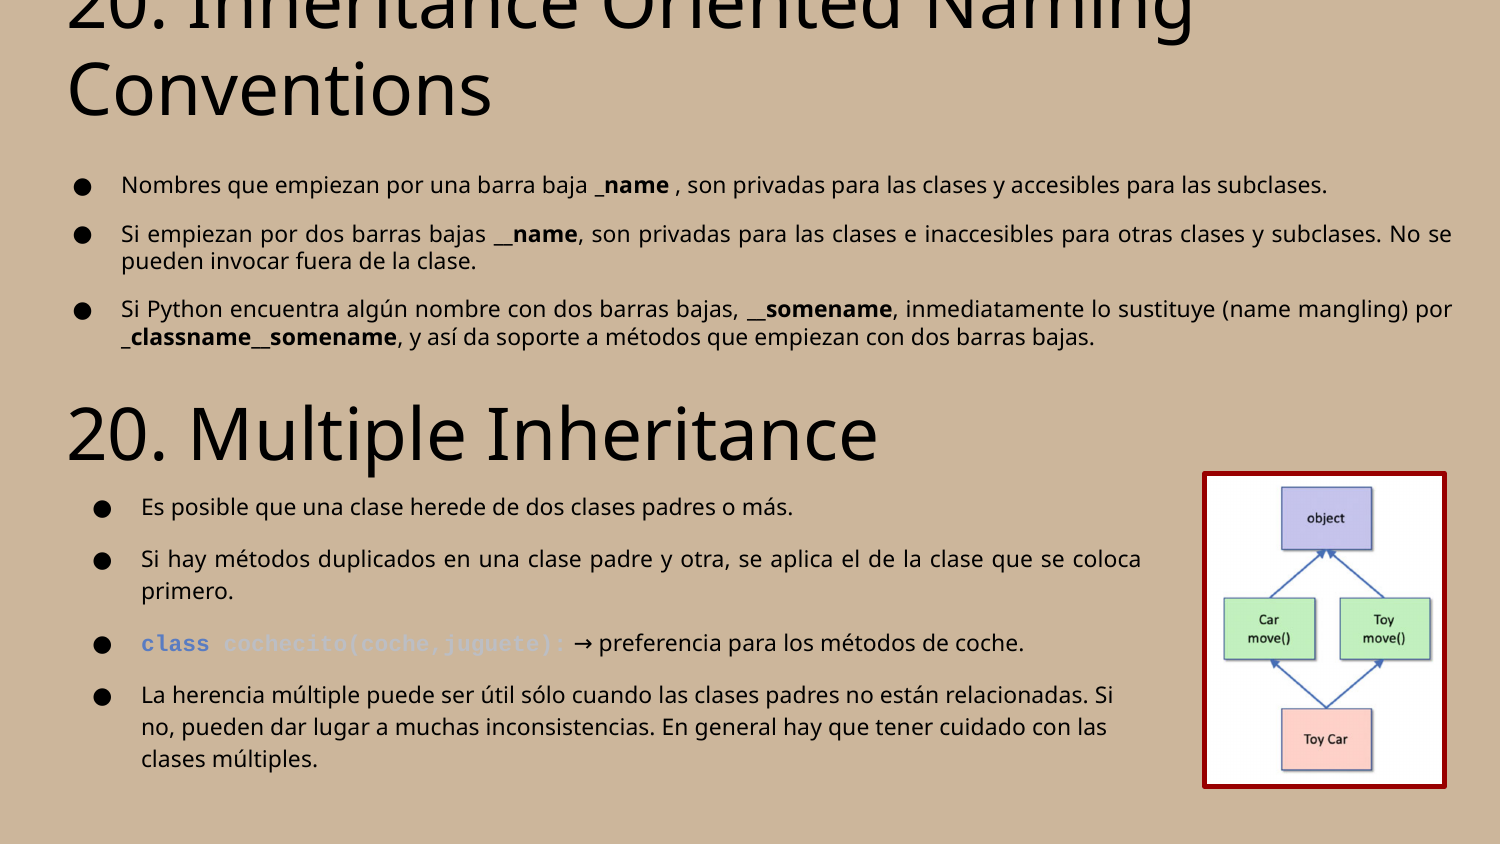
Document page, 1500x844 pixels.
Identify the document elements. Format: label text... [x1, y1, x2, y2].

title 20. Inheritance Oriented Naming Conventions [51, 8, 1449, 146]
picture [1207, 475, 1443, 785]
title 20. Multiple Inheritance [51, 353, 1449, 490]
text_box Es posible que una clase herede de dos clases padres o más. Si hay métodos duplicados en una clase padre y otra, se aplica el de la clase que se coloca primero. class cochecito(coche,juguete): → preferencia para los métodos de coche. La herencia múltiple puede ser útil sólo cuando las clases padres no están relacionadas. Si no, pueden dar lugar a muchas inconsistencias. En general hay que tener cuidado con las clases múltiples. [51, 469, 1159, 791]
text_box Nombres que empiezan por una barra baja _name , son privadas para las clases y accesibles para las subclases. Si empiezan por dos barras bajas __name, son privadas para las clases e inaccesibles para otras clases y subclases. No se pueden invocar fuera de la clase. Si Python encuentra algún nombre con dos barras bajas, __somename, inmediatamente lo sustituye (name mangling) por _classname__somename, y así da soporte a métodos que empiezan con dos barras bajas. [31, 156, 1469, 413]
